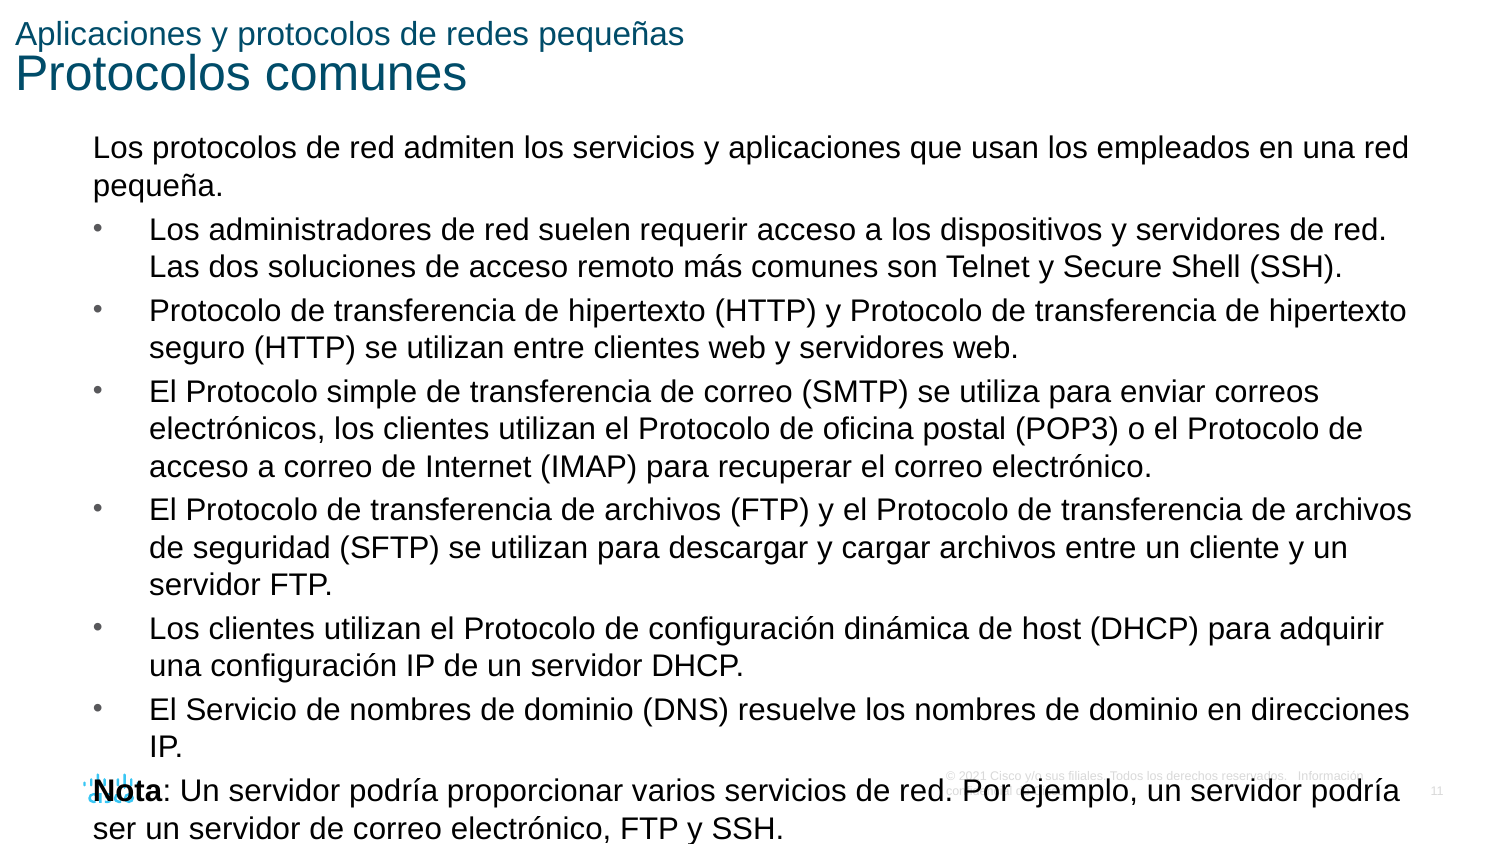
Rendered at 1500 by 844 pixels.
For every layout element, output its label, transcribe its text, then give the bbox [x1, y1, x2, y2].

title Aplicaciones y protocolos de redes pequeñas Protocolos comunes [0, 0, 1369, 121]
list Los protocolos de red admiten los servicios y aplicaciones que usan los empleados en una red pequeña. Los administradores de red suelen requerir acceso a los dispositivos y servidores de red. Las dos soluciones de acceso remoto más comunes son Telnet y Secure Shell (SSH). Protocolo de transferencia de hipertexto (HTTP) y Protocolo de transferencia de hipertexto seguro (HTTP) se utilizan entre clientes web y servidores web. El Protocolo simple de transferencia de correo (SMTP) se utiliza para enviar correos electrónicos, los clientes utilizan el Protocolo de oficina postal (POP3) o el Protocolo de acceso a correo de Internet (IMAP) para recuperar el correo electrónico. El Protocolo de transferencia de archivos (FTP) y el Protocolo de transferencia de archivos de seguridad (SFTP) se utilizan para descargar y cargar archivos entre un cliente y un servidor FTP. Los clientes utilizan el Protocolo de configuración dinámica de host (DHCP) para adquirir una configuración IP de un servidor DHCP. El Servicio de nombres de dominio (DNS) resuelve los nombres de dominio en direcciones IP. Nota: Un servidor podría proporcionar varios servicios de red. Por ejemplo, un servidor podría ser un servidor de correo electrónico, FTP y SSH. [77, 120, 1437, 726]
